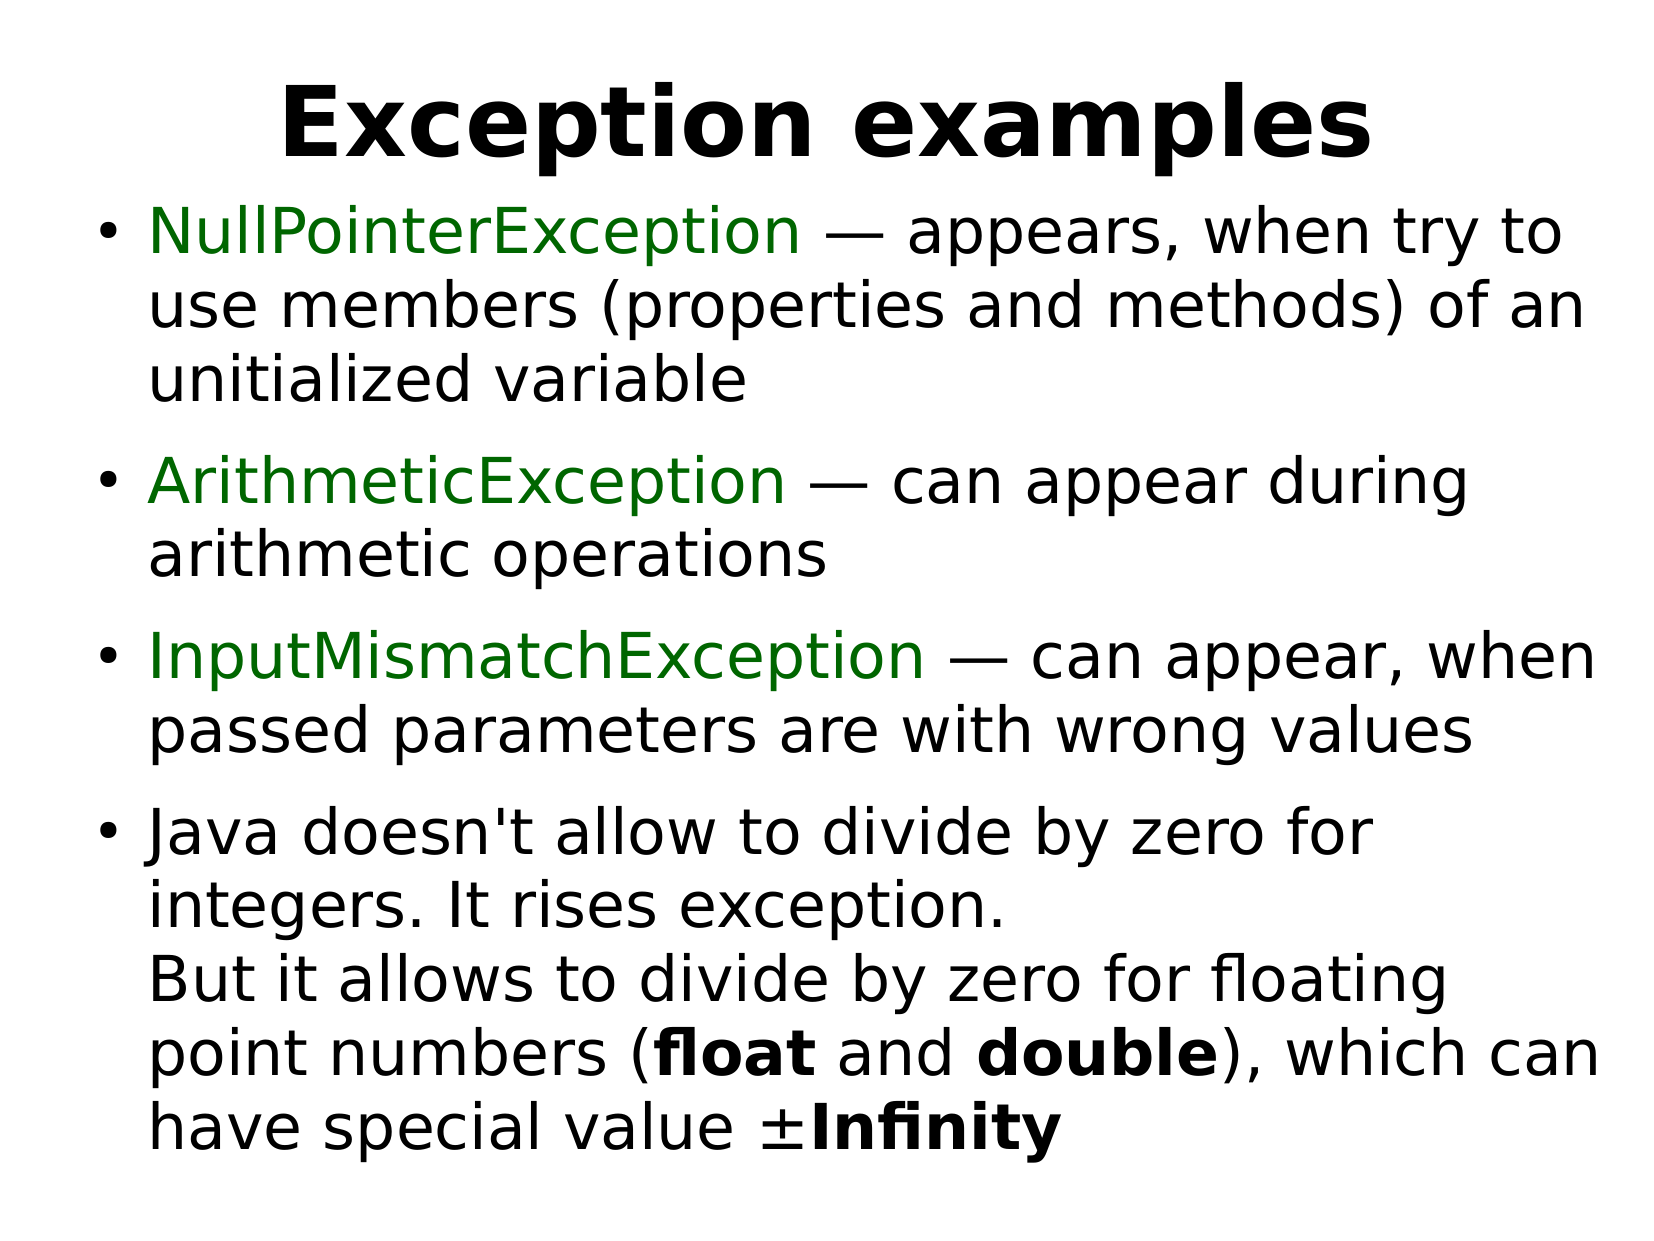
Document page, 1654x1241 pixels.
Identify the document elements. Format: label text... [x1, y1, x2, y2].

title Exception examples [82, 49, 1571, 195]
list NullPointerException — appears, when try to use members (properties and methods) of an unitialized variable ArithmeticException — can appear during arithmetic operations InputMismatchException — can appear, when passed parameters are with wrong values Java doesn't allow to divide by zero for integers. It rises exception. But it allows to divide by zero for floating point numbers (float and double), which can have special value ±Infinity [80, 195, 1619, 1182]
